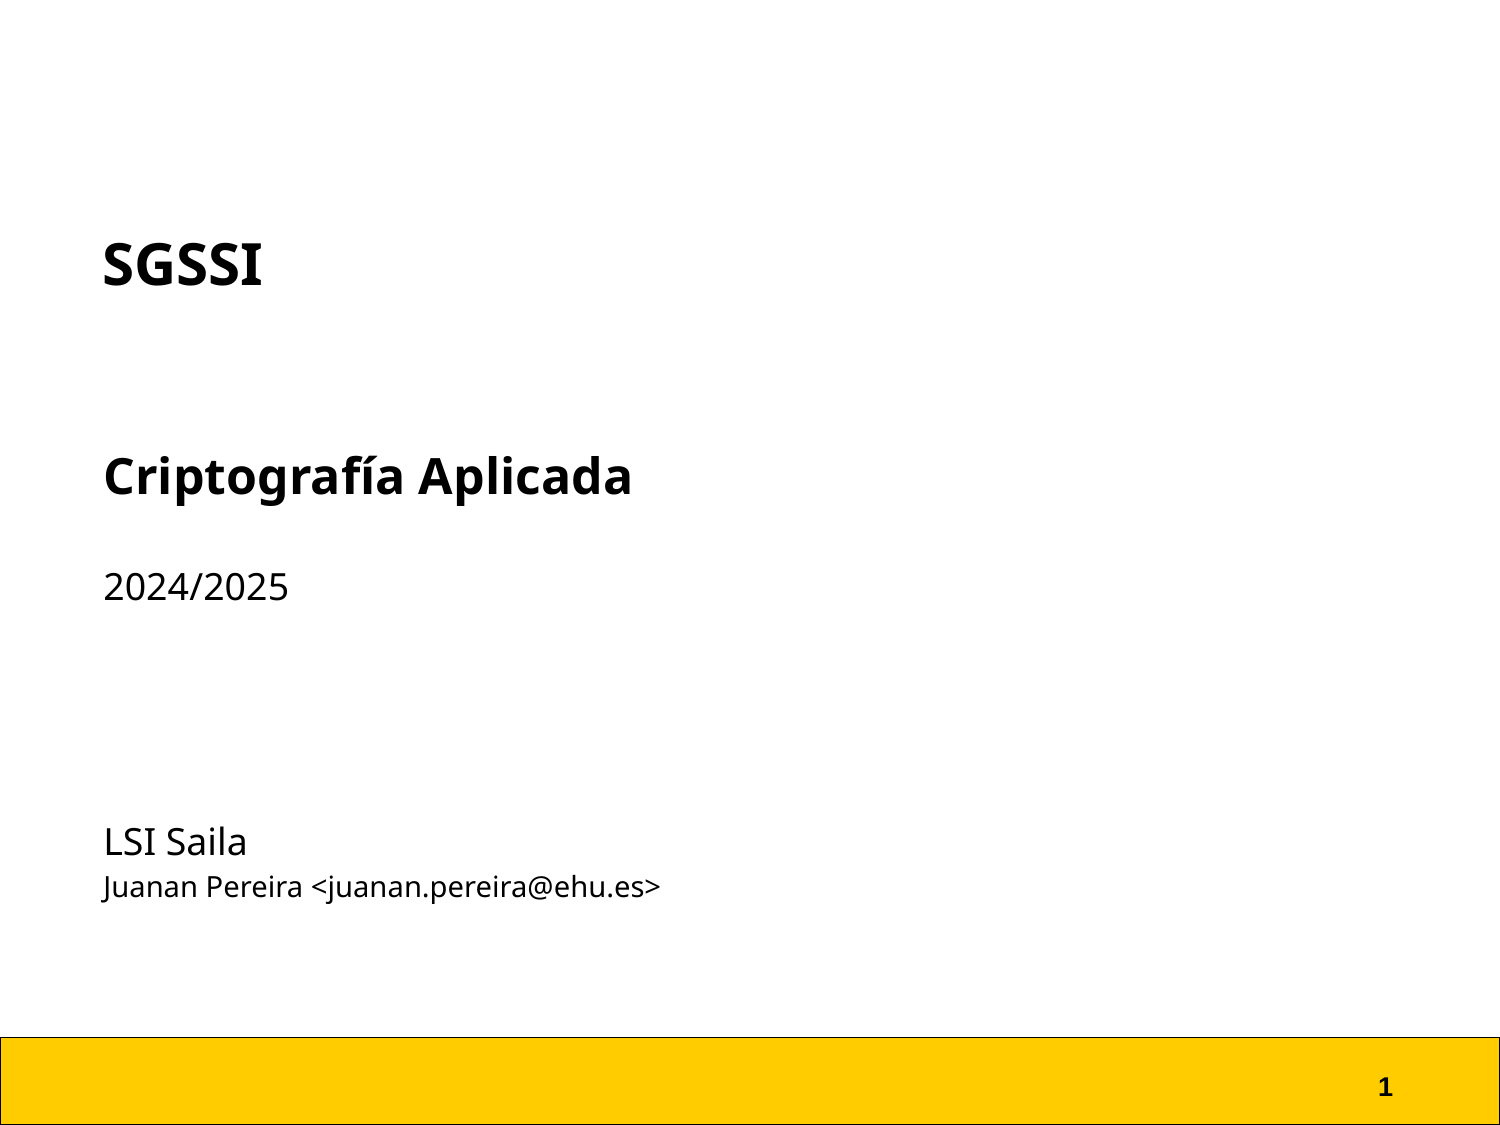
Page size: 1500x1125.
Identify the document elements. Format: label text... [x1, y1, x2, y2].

text_box Criptografía Aplicada 2024/2025 LSI Saila Juanan Pereira <juanan.pereira@ehu.es> [88, 433, 1447, 954]
text_box SGSSI [87, 99, 1438, 426]
